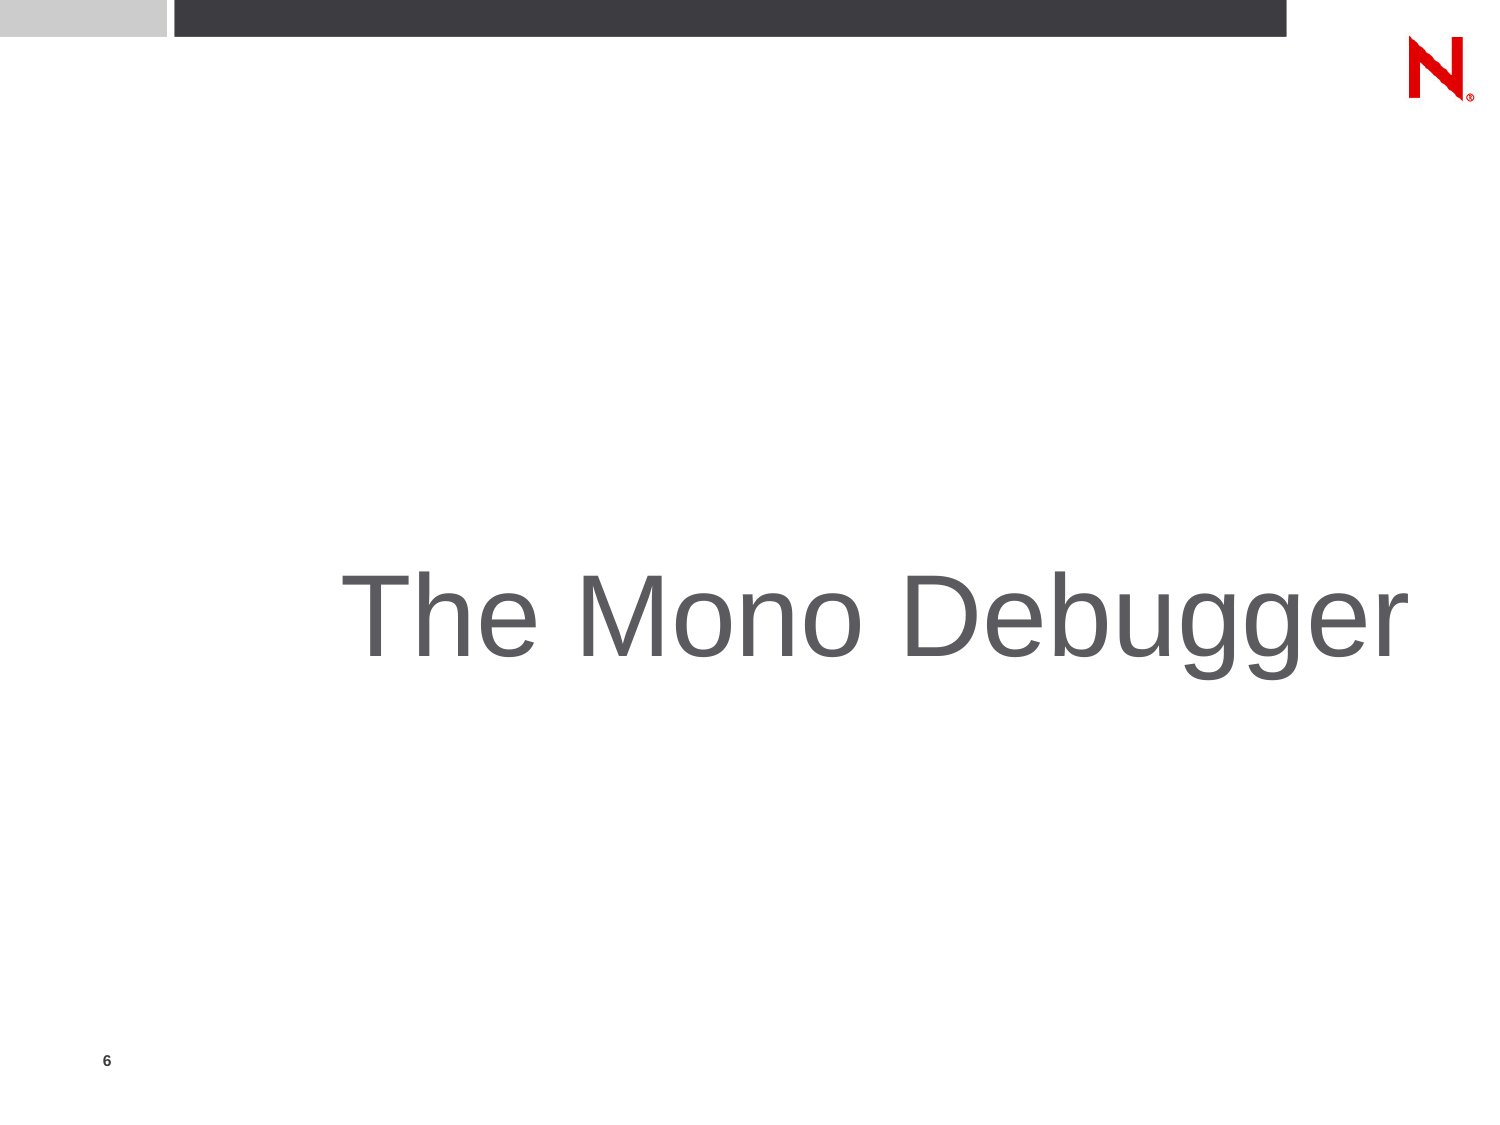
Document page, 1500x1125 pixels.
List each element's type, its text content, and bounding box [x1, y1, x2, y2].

picture [1404, 32, 1477, 105]
subtitle The Mono Debugger [172, 246, 1413, 977]
